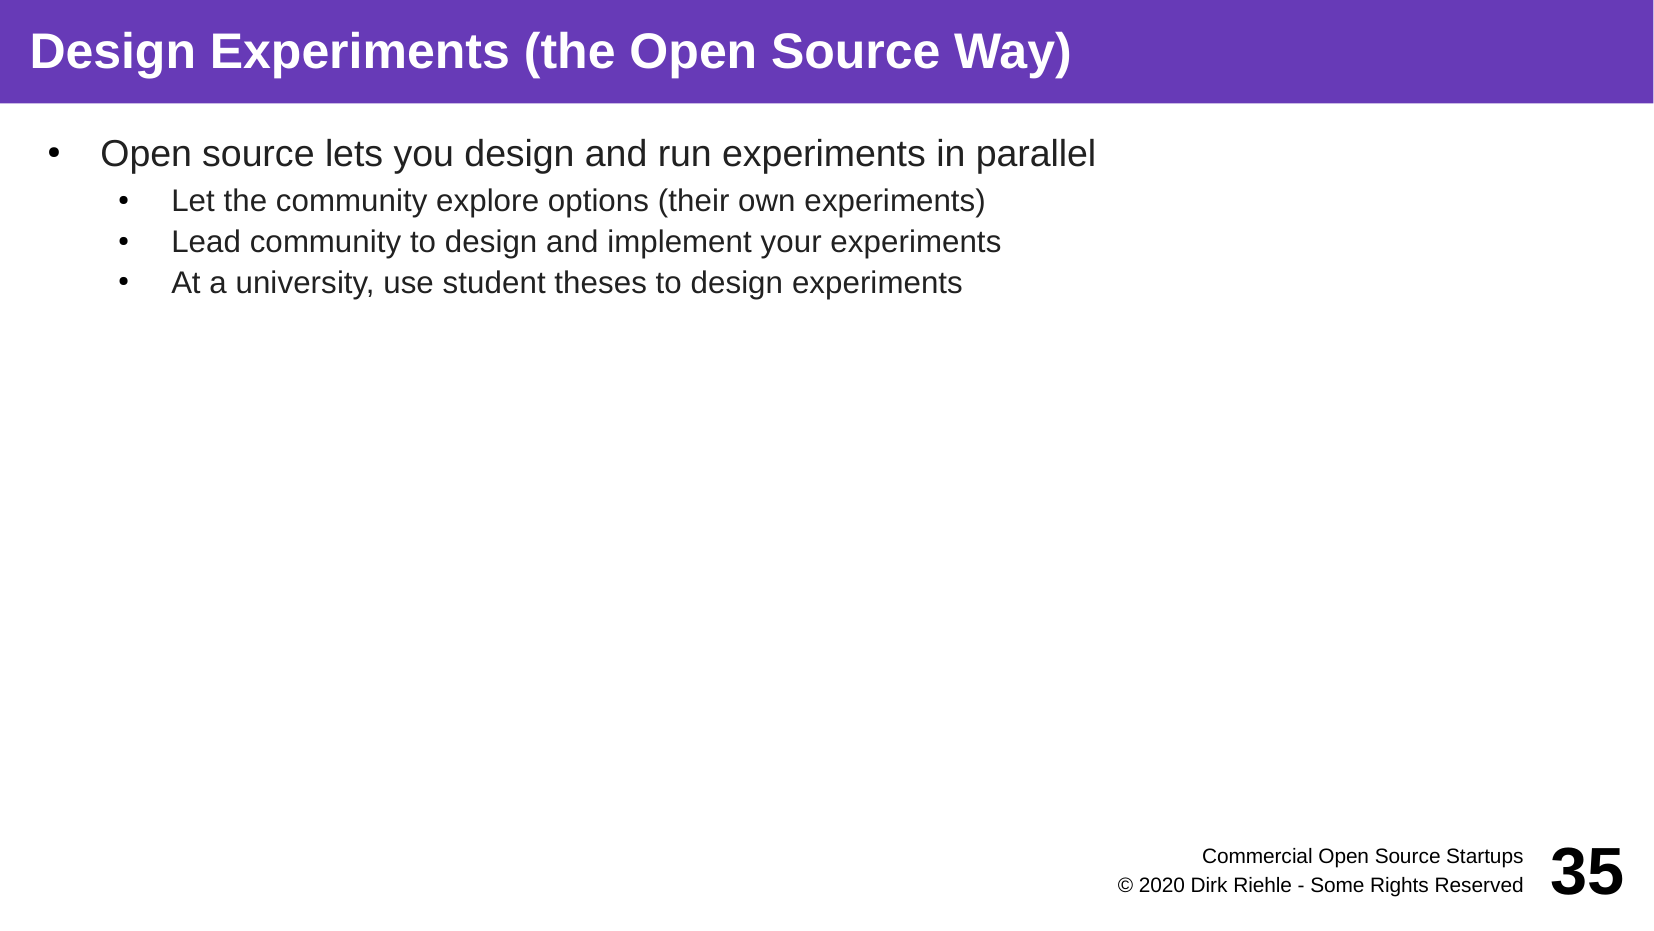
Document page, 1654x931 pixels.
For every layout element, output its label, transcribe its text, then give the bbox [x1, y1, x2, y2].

title Design Experiments (the Open Source Way) [0, 0, 1654, 104]
list Open source lets you design and run experiments in parallel Let the community explore options (their own experiments) Lead community to design and implement your experiments At a university, use student theses to design experiments [29, 132, 1625, 813]
